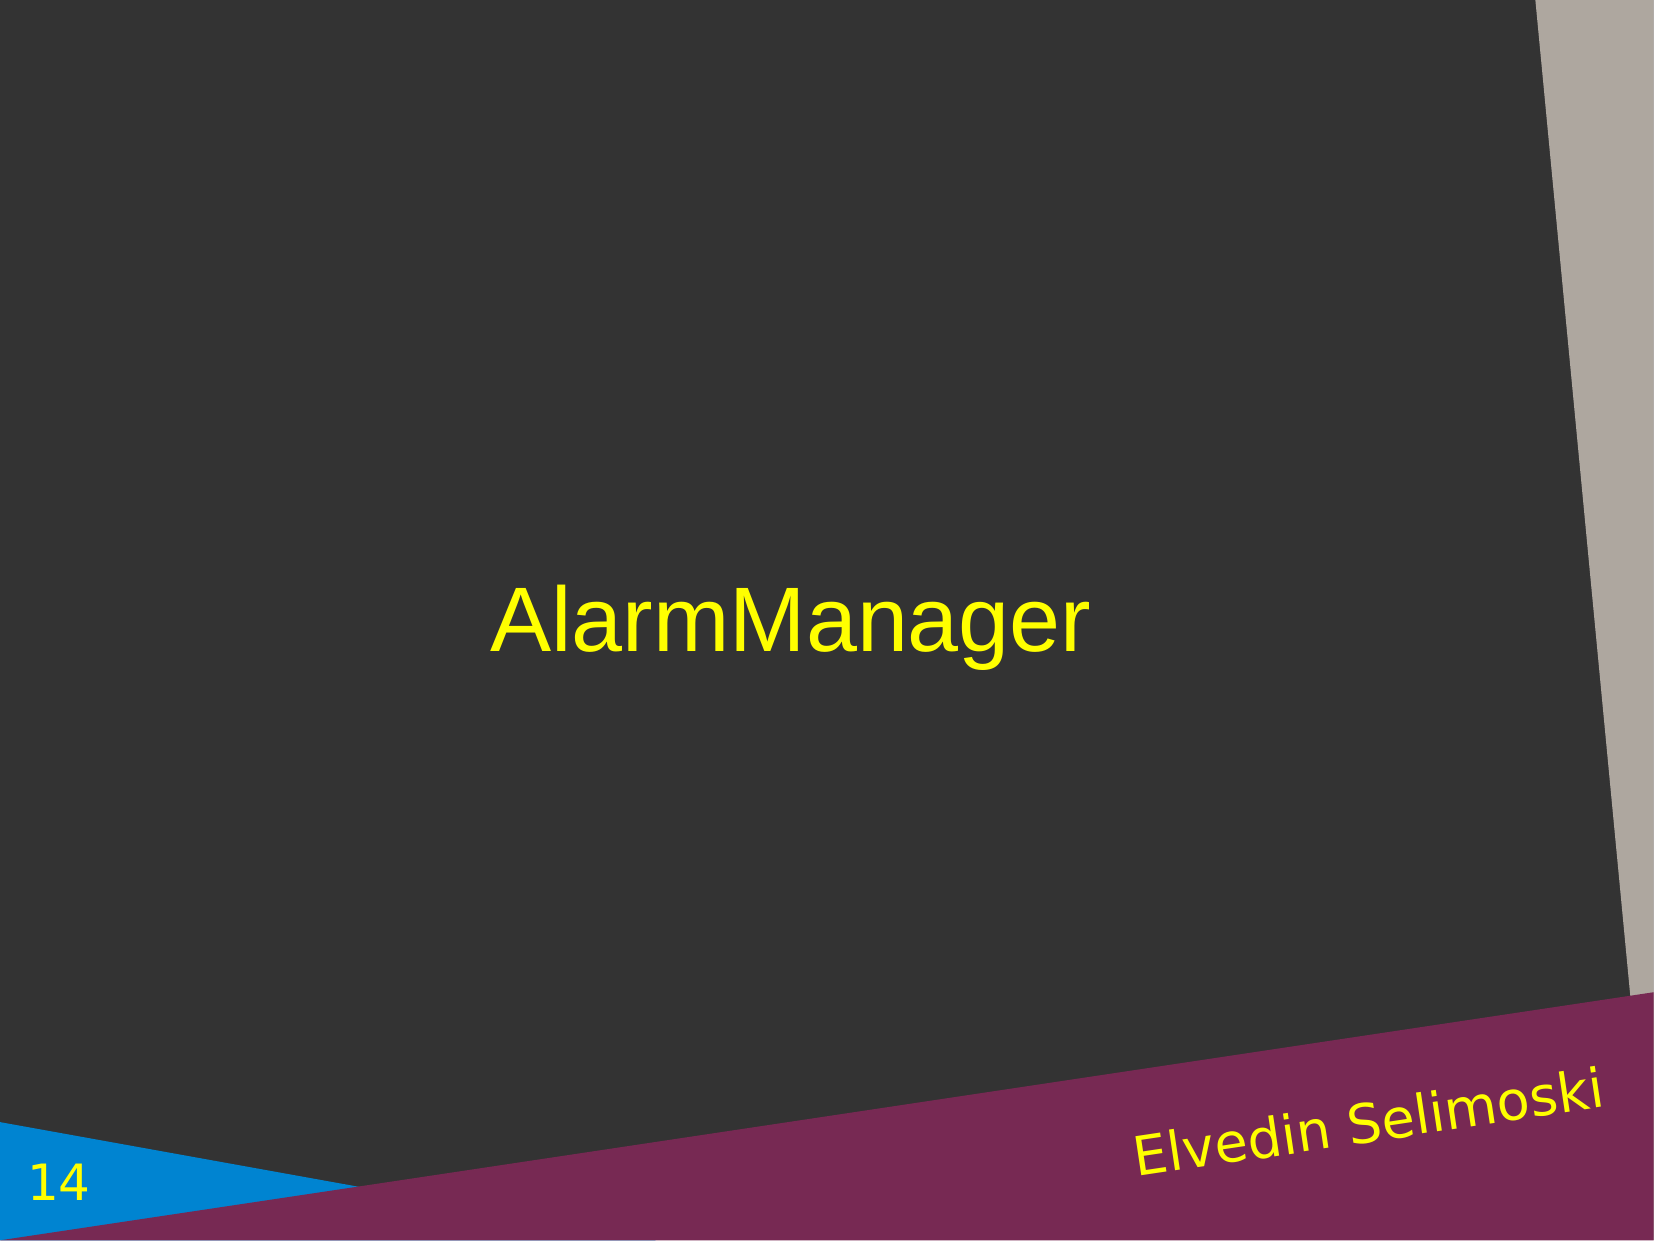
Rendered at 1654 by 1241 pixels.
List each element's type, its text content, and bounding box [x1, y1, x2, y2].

title AlarmManager [47, 407, 1536, 833]
text_box Elvedin Selimoski [1052, 1015, 1629, 1239]
